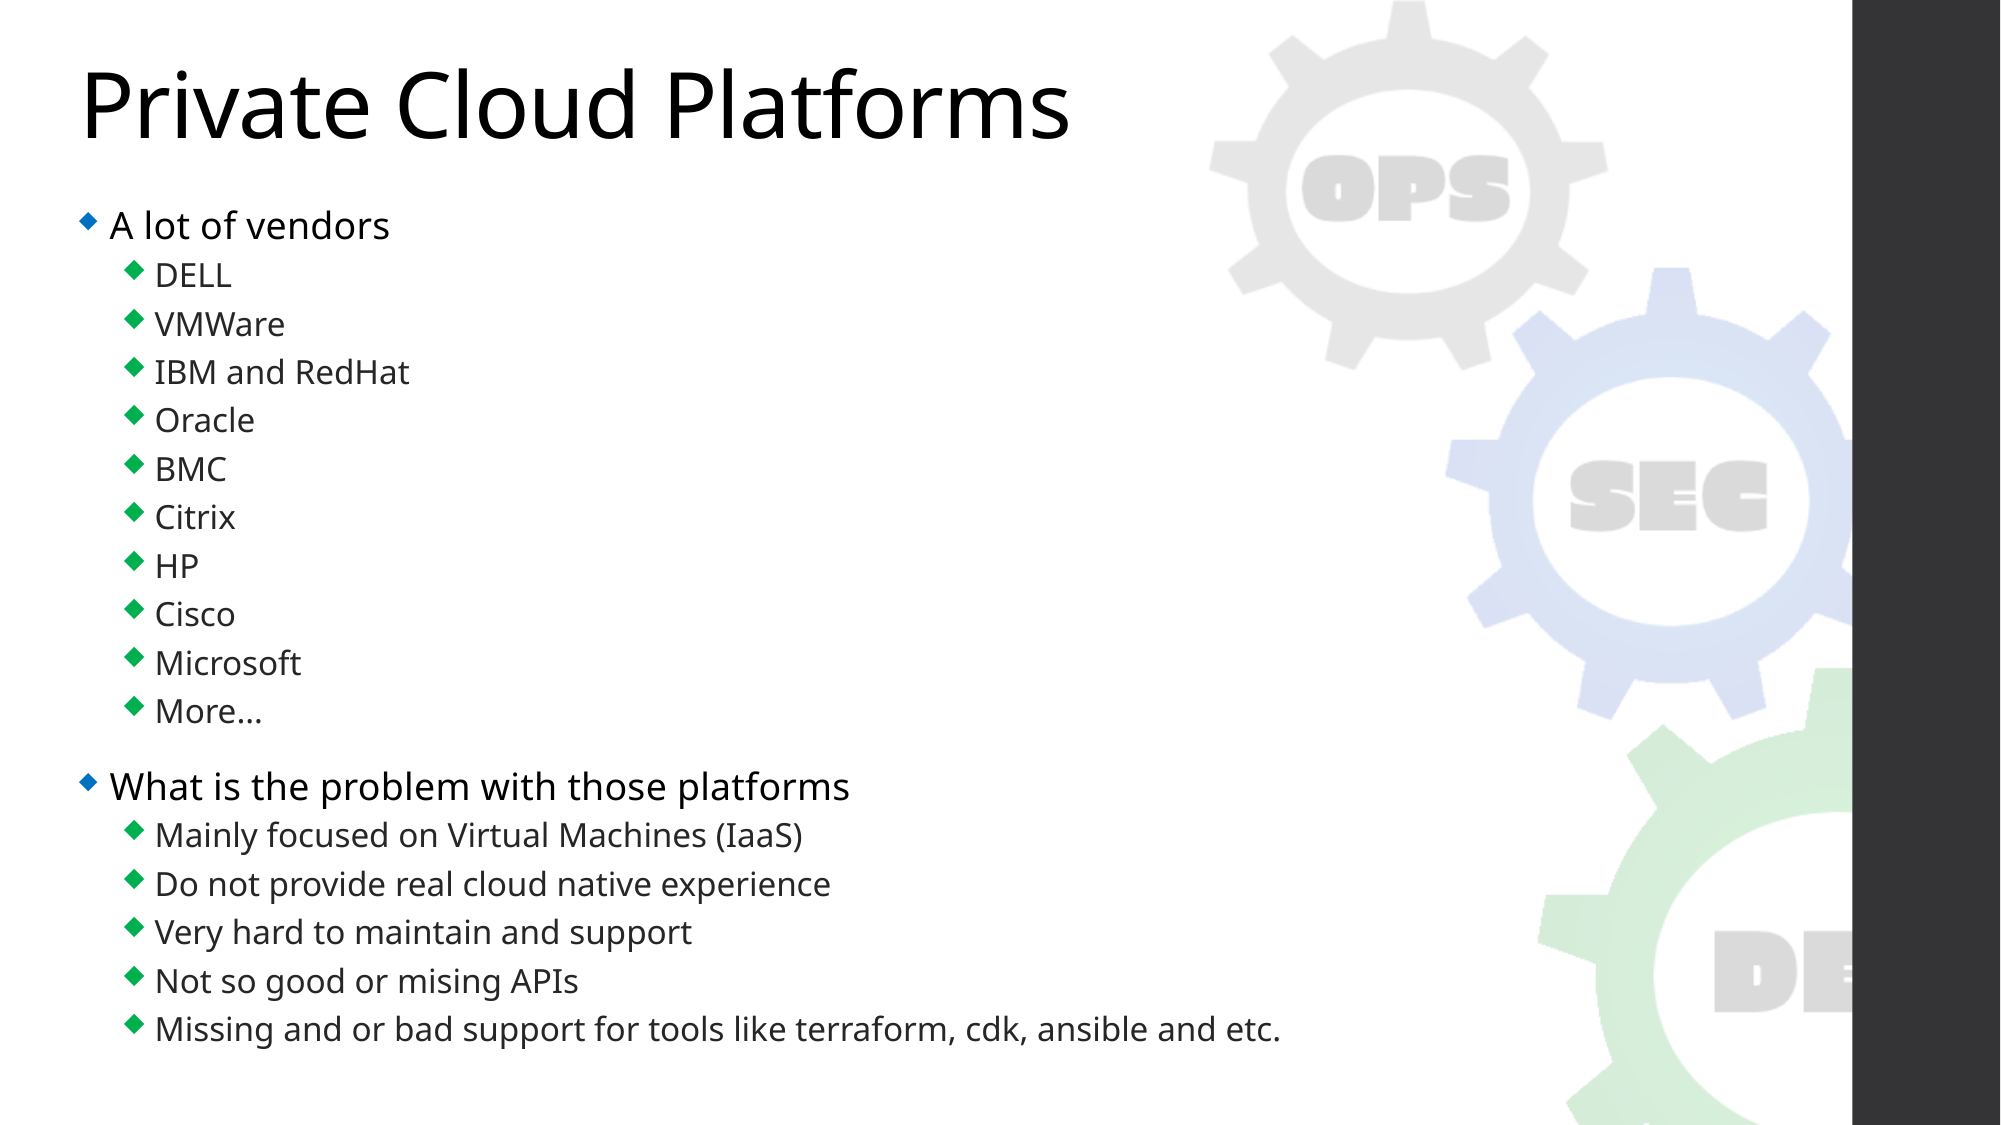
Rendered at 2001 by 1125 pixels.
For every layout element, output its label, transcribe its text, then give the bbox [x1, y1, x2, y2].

list A lot of vendors DELL VMWare IBM and RedHat Oracle BMC Citrix HP Cisco Microsoft More… What is the problem with those platforms Mainly focused on Virtual Machines (IaaS) Do not provide real cloud native experience Very hard to maintain and support Not so good or mising APIs Missing and or bad support for tools like terraform, cdk, ansible and etc. [64, 198, 1797, 1073]
title Private Cloud Platforms [64, 33, 1797, 166]
